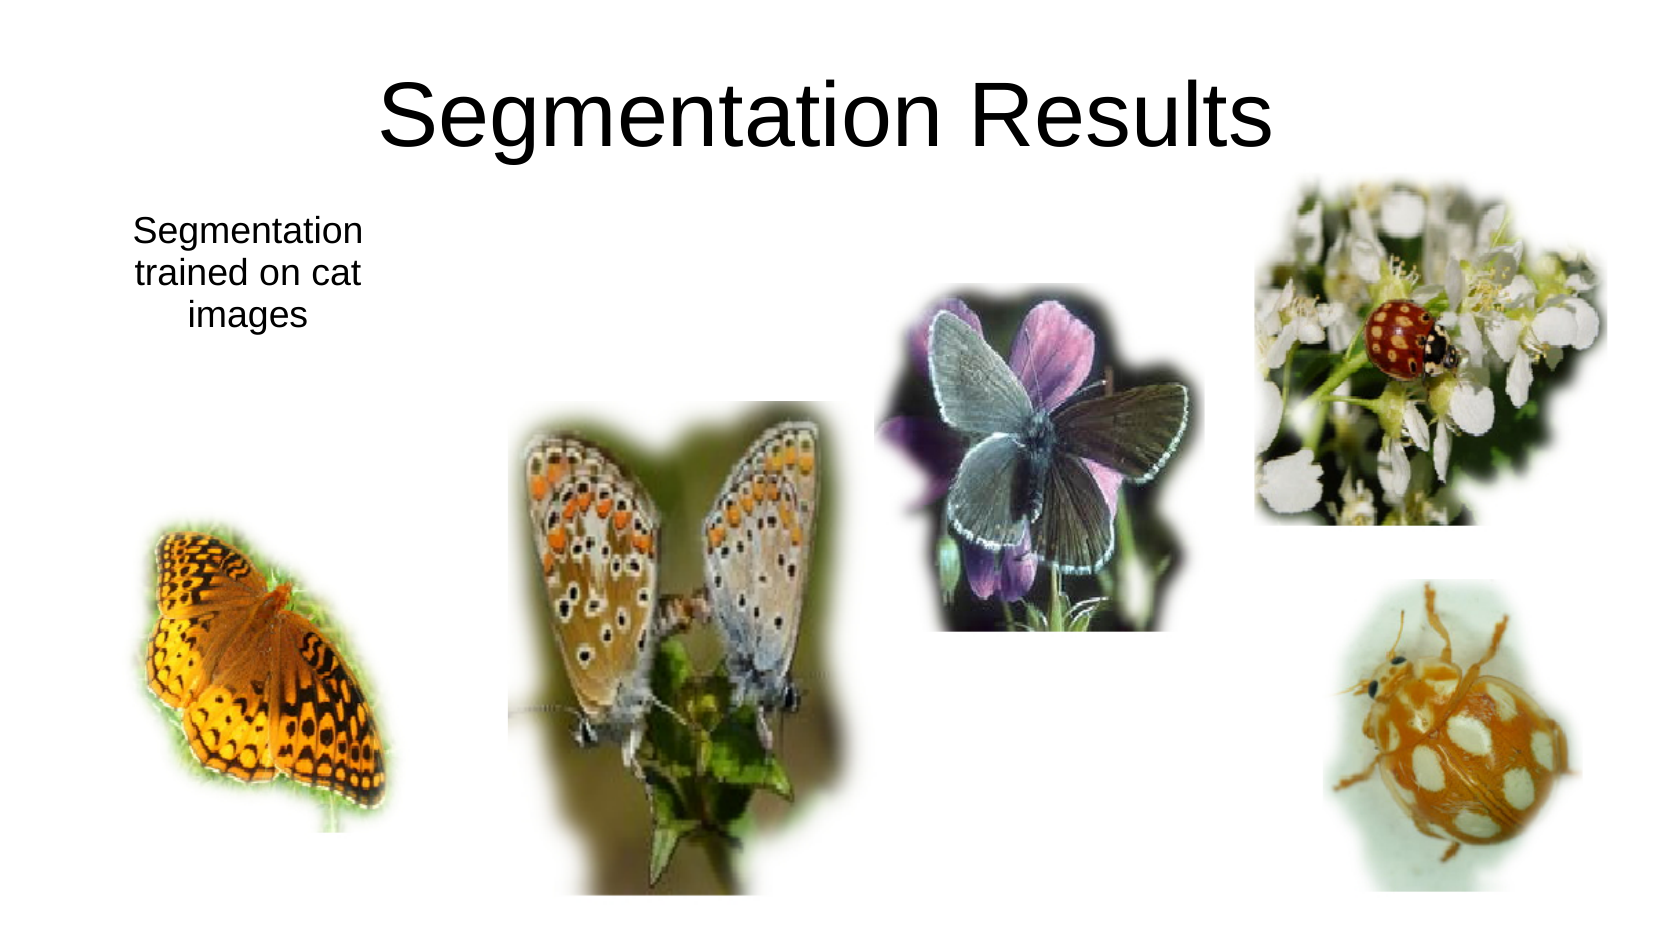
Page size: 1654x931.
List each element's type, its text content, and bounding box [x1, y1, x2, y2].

picture [35, 460, 426, 863]
picture [1240, 165, 1619, 922]
picture [507, 283, 1205, 925]
title Segmentation Results [82, 37, 1571, 193]
text_box Segmentation trained on cat images [82, 201, 414, 343]
